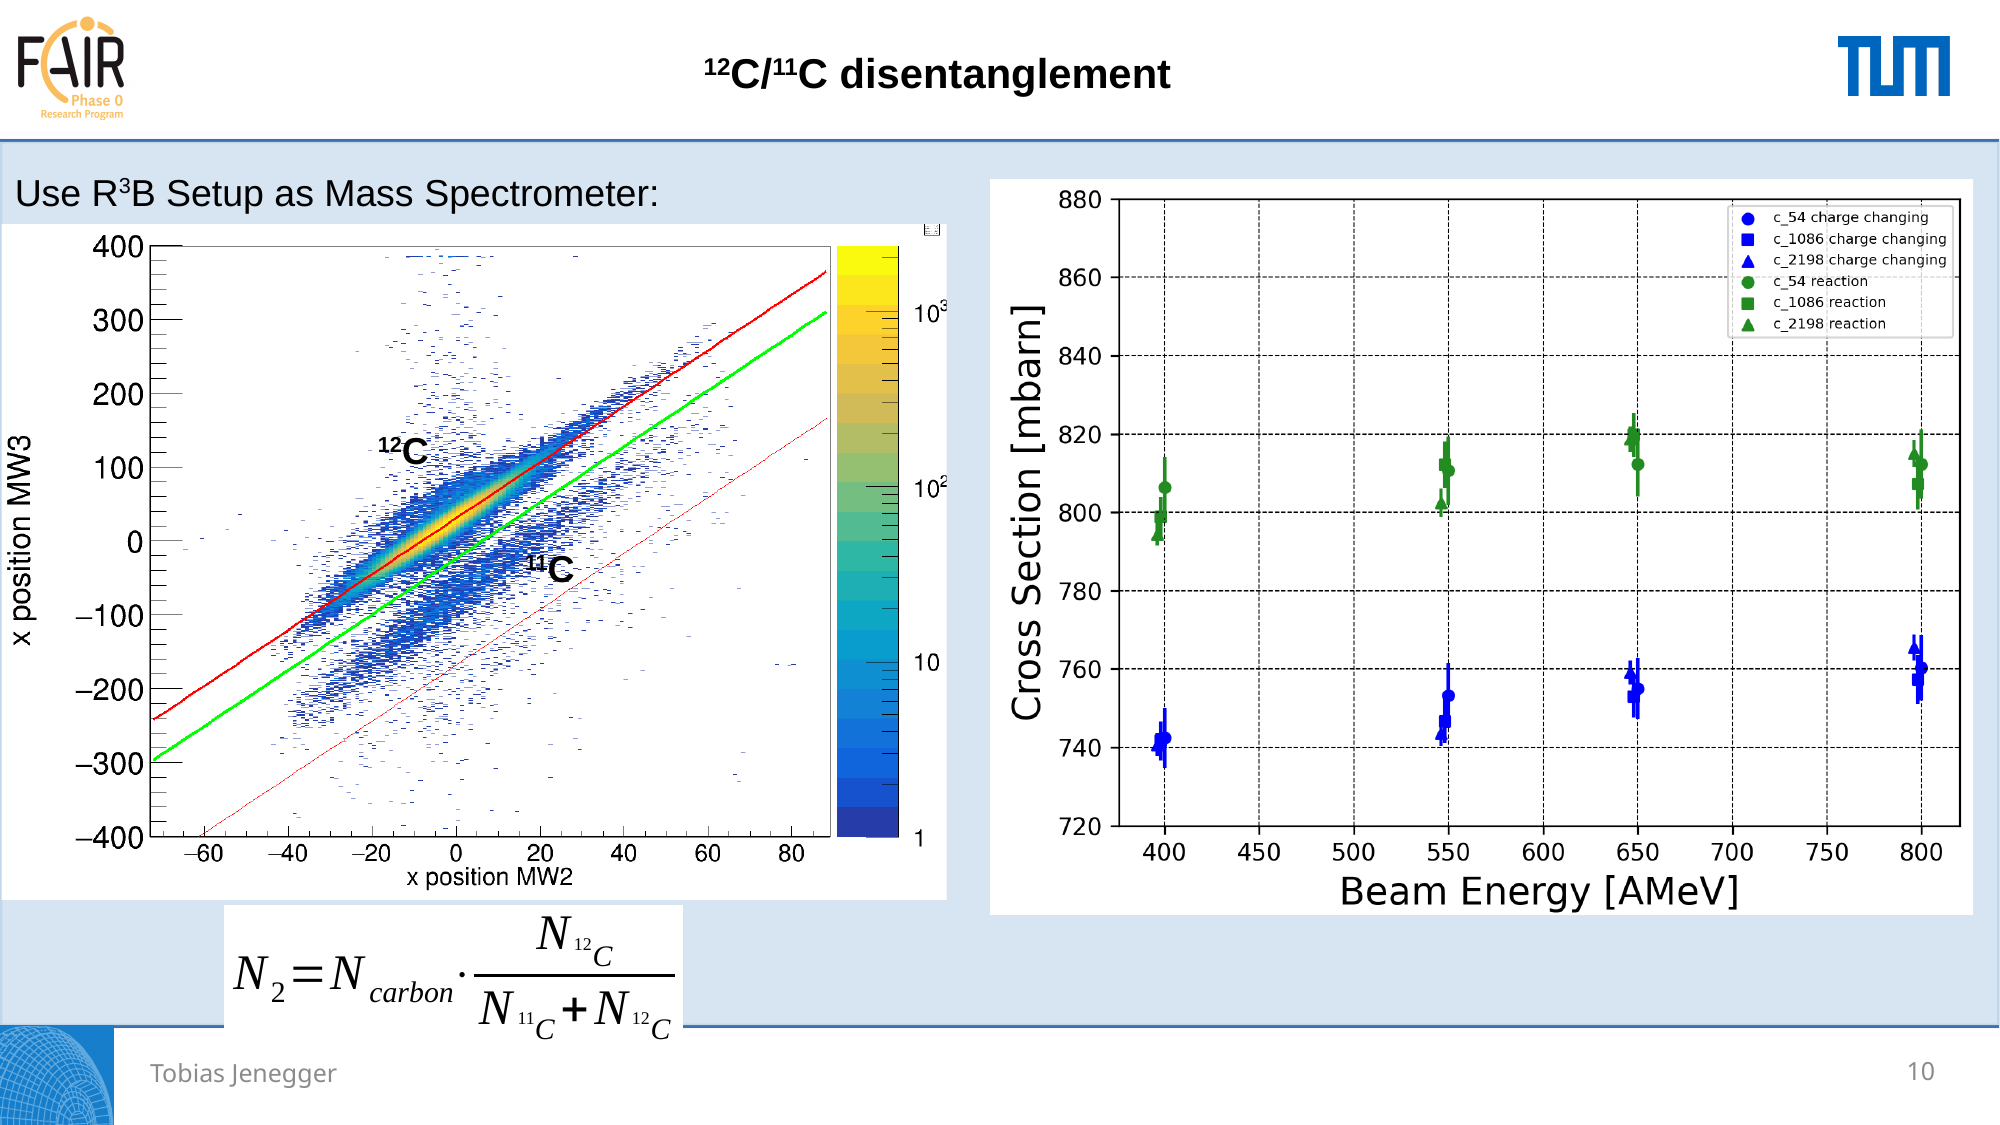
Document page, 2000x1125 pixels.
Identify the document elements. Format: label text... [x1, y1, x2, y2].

text_box 11C [510, 540, 676, 598]
text_box Use R3B Setup as Mass Spectrometer: [0, 164, 1111, 222]
text_box 12C [363, 423, 529, 481]
picture [0, 1025, 114, 1125]
picture [1838, 36, 1950, 96]
picture [1, 224, 947, 901]
chart [223, 905, 684, 1047]
picture [15, 15, 142, 120]
text_box 12C/11C disentanglement [270, 43, 1606, 105]
picture [990, 179, 1974, 916]
